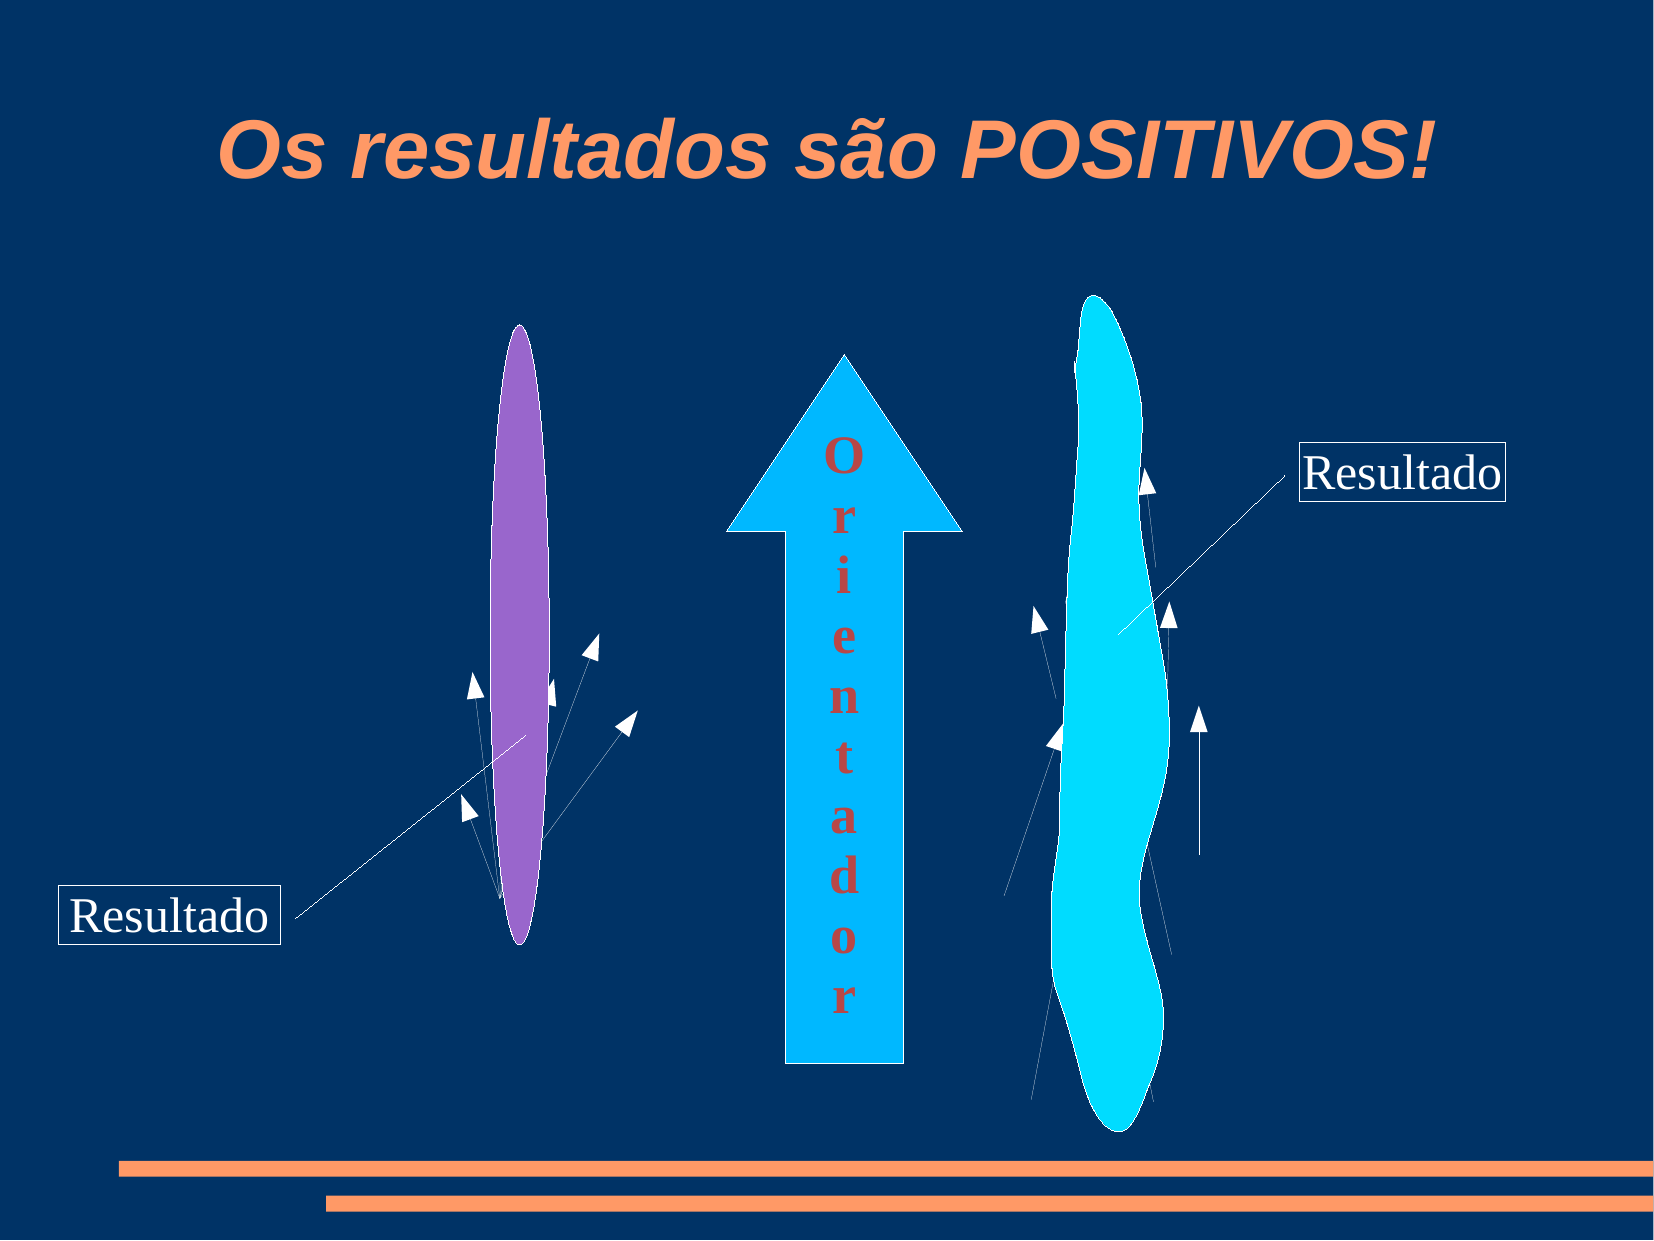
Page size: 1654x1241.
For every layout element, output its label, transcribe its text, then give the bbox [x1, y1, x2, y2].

text_box [1051, 295, 1170, 1132]
text_box O r i e n t a d o r [726, 354, 963, 1064]
text_box [490, 324, 550, 945]
title Os resultados são POSITIVOS! [121, 46, 1534, 254]
text_box Resultado [1299, 443, 1506, 502]
text_box Resultado [59, 886, 281, 945]
